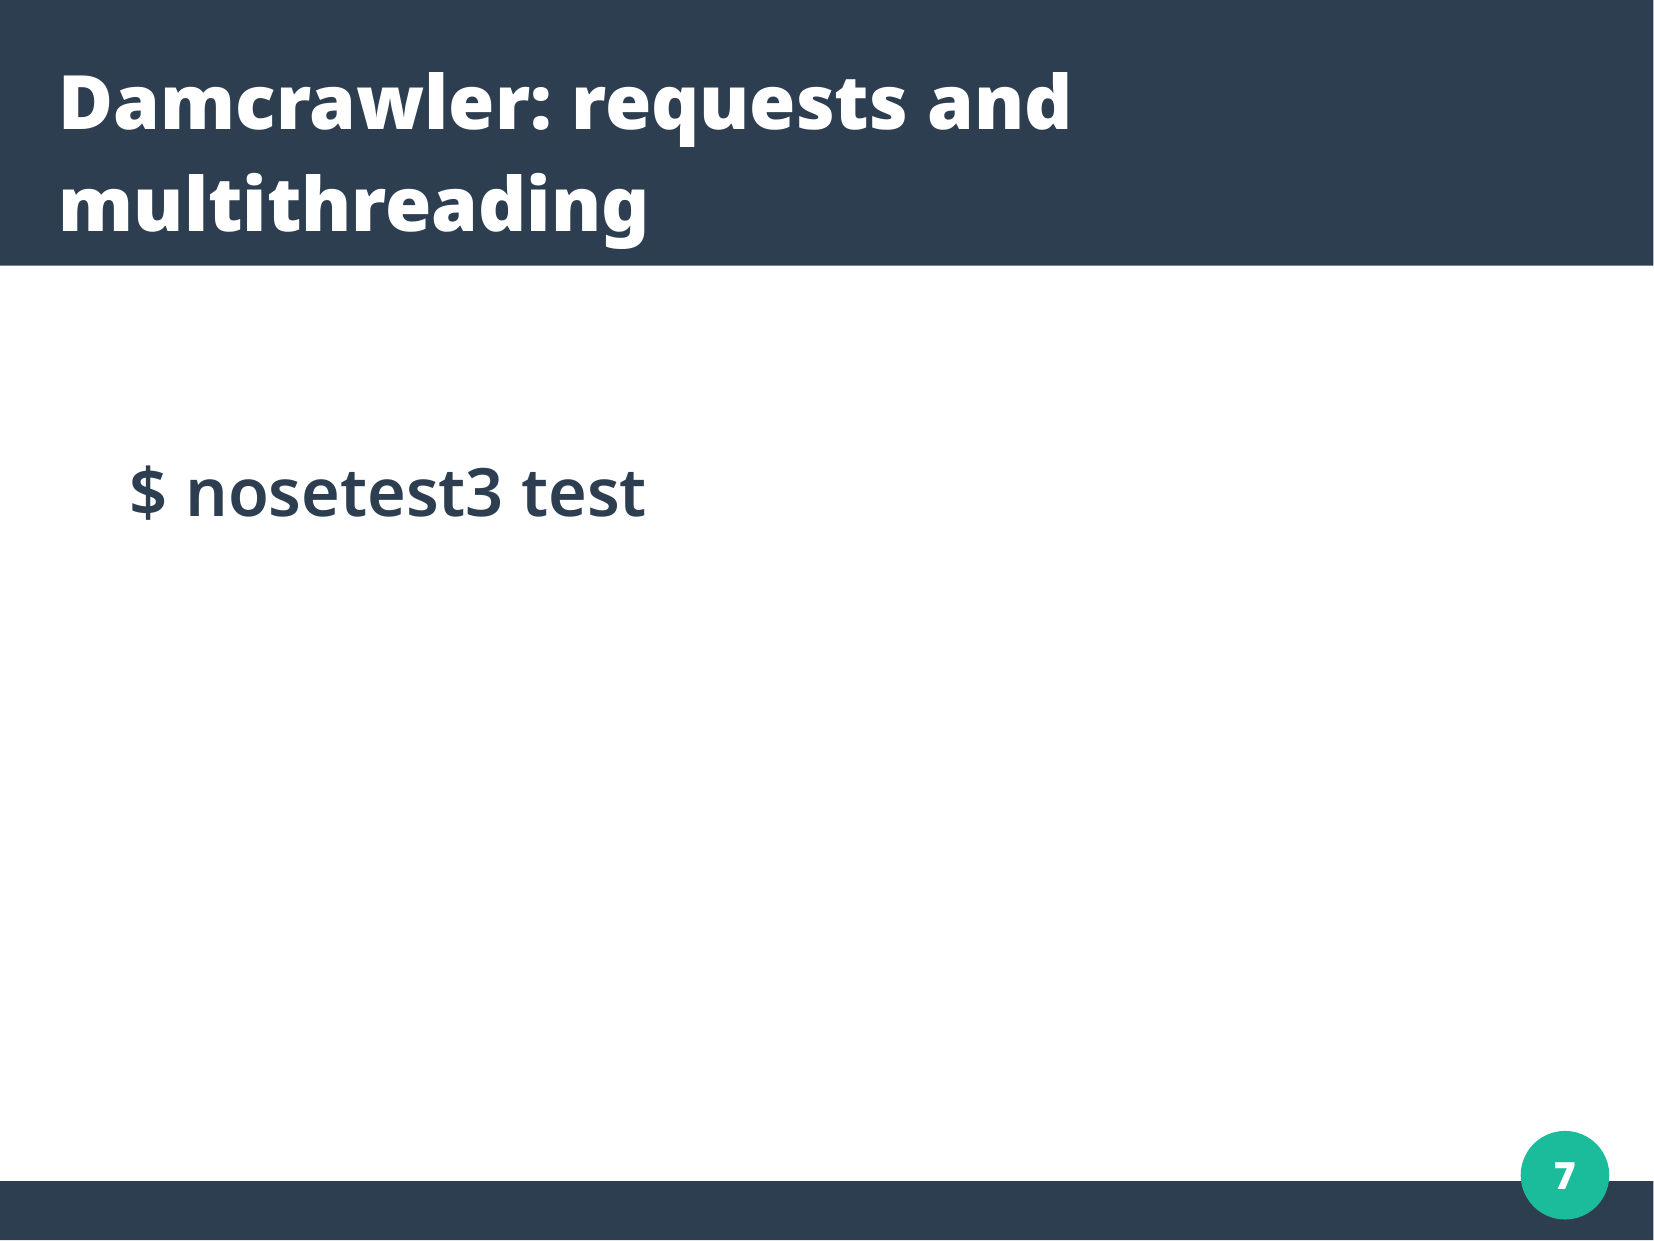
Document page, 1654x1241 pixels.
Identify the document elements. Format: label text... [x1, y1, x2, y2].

title Damcrawler: requests and multithreading [59, 49, 1595, 207]
list $ nosetest3 test [59, 324, 1595, 1152]
